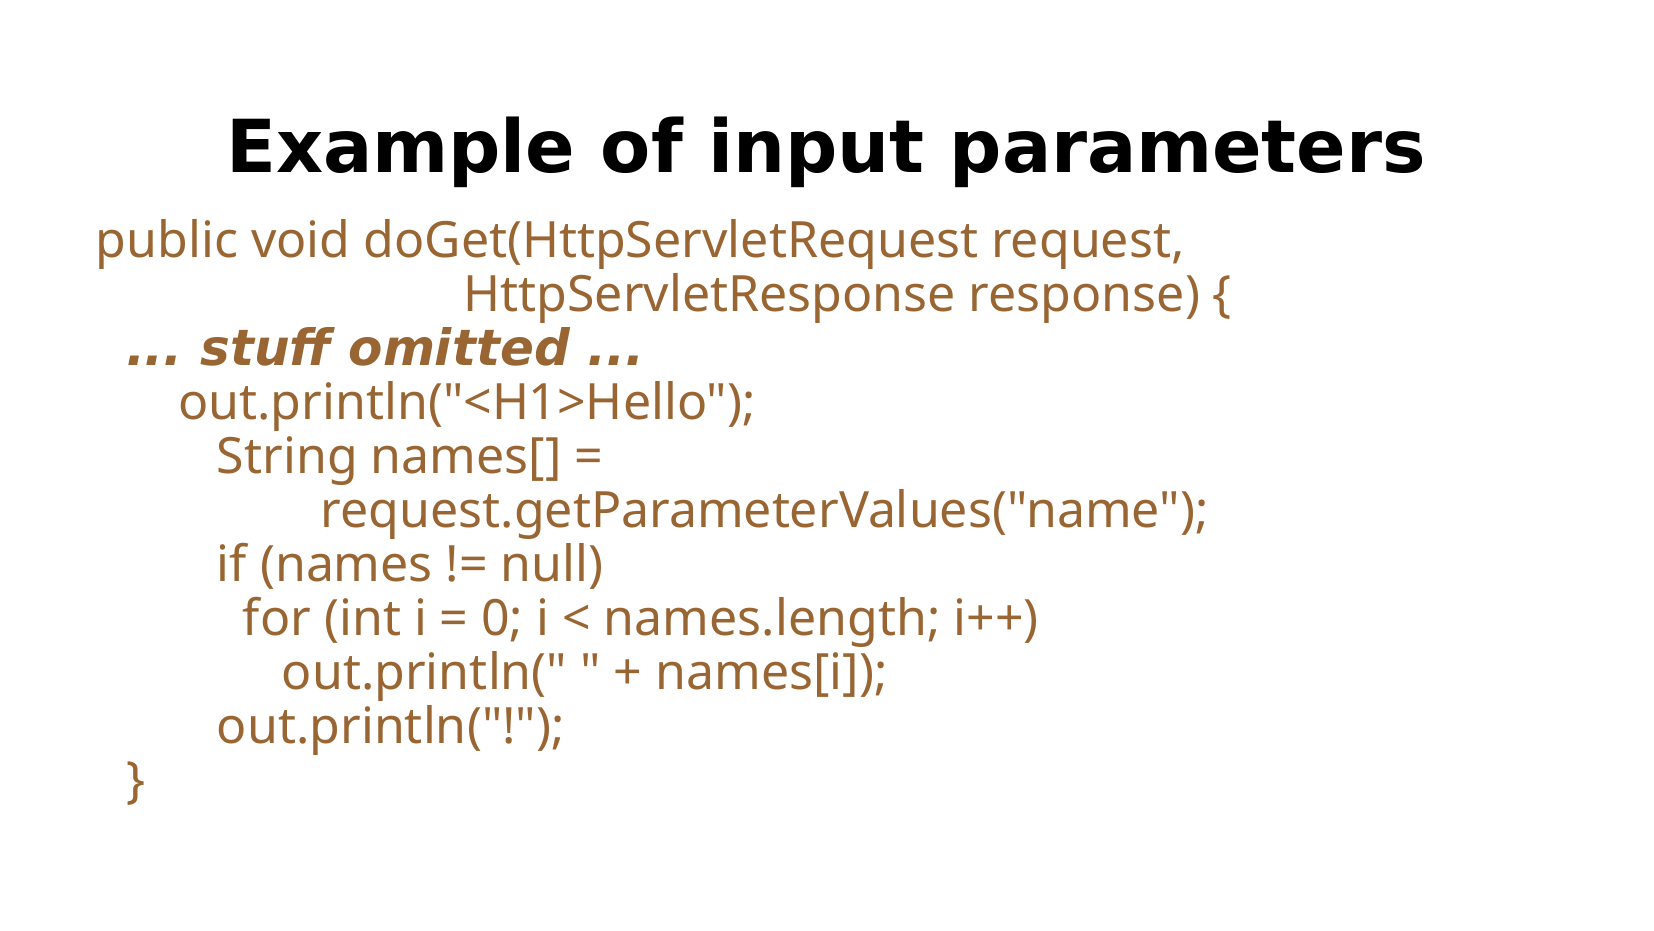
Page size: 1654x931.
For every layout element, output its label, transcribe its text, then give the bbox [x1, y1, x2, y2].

title Example of input parameters [23, 31, 1630, 195]
list public void doGet(HttpServletRequest request, HttpServletResponse response) { ... stuff omitted ... out.println("<H1>Hello"); String names[] = request.getParameterValues("name"); if (names != null) for (int i = 0; i < names.length; i++) out.println(" " + names[i]); out.println("!"); } [55, 206, 1599, 838]
